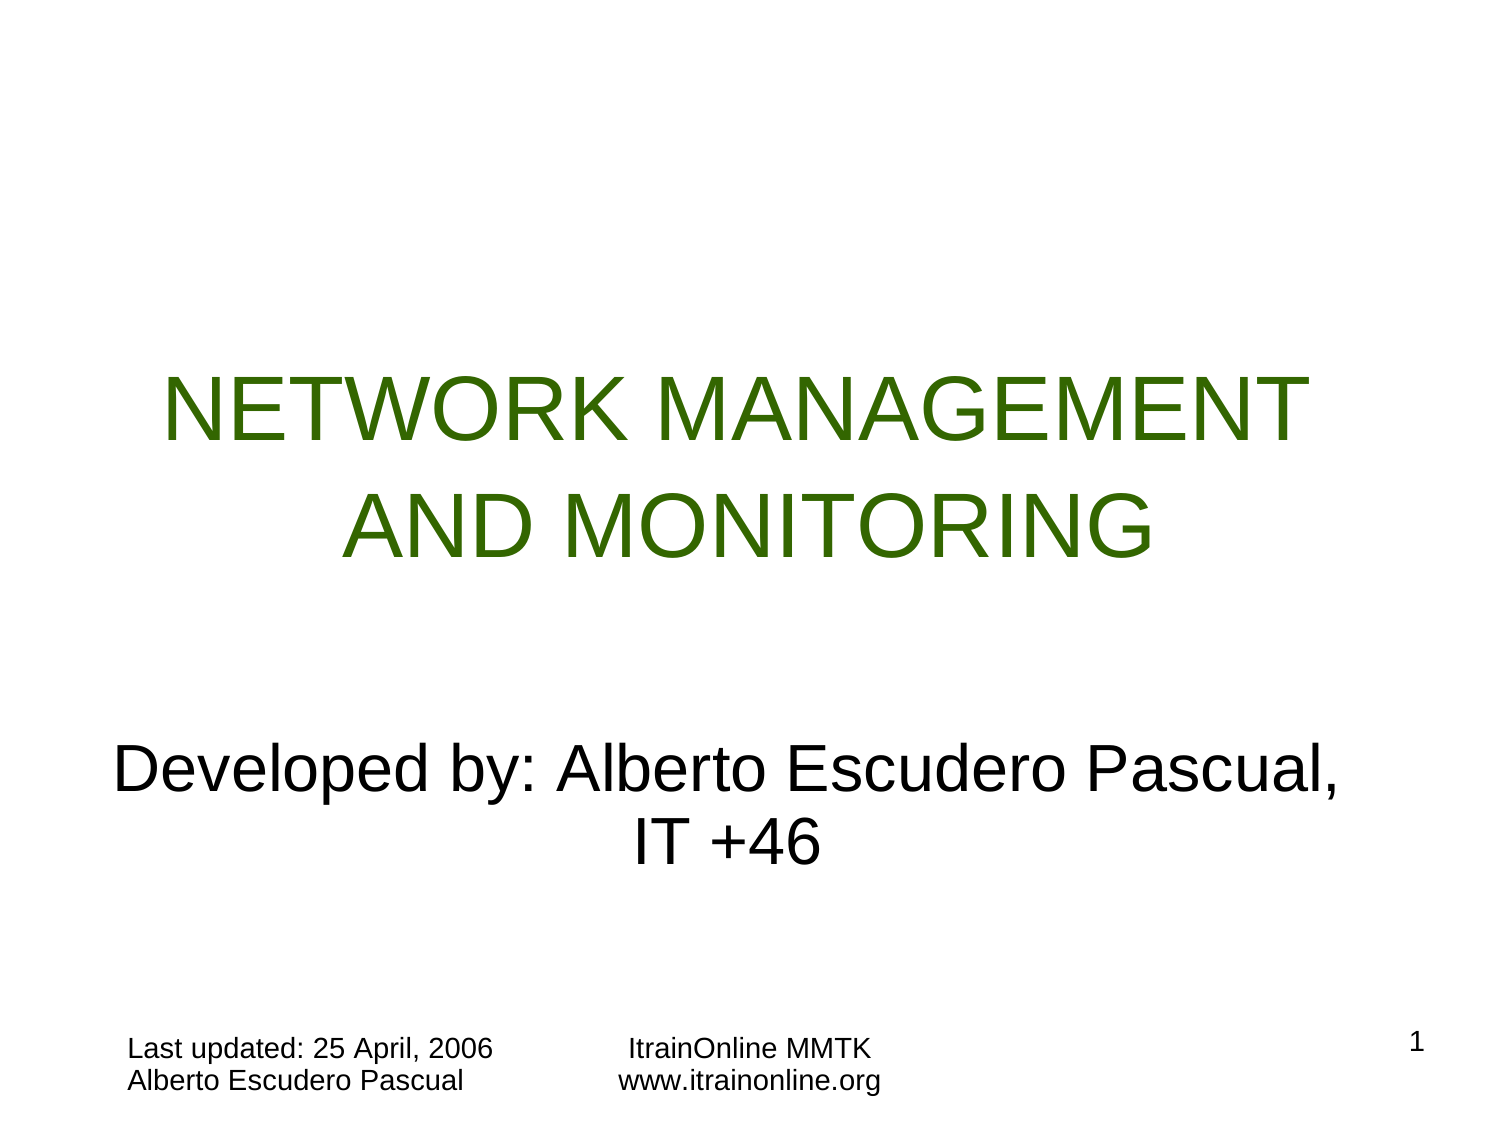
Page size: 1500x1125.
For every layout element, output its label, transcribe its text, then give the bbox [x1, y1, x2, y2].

text_box NETWORK MANAGEMENT AND MONITORING [112, 339, 1388, 598]
text_box Developed by: Alberto Escudero Pascual, IT +46 [68, 637, 1387, 963]
